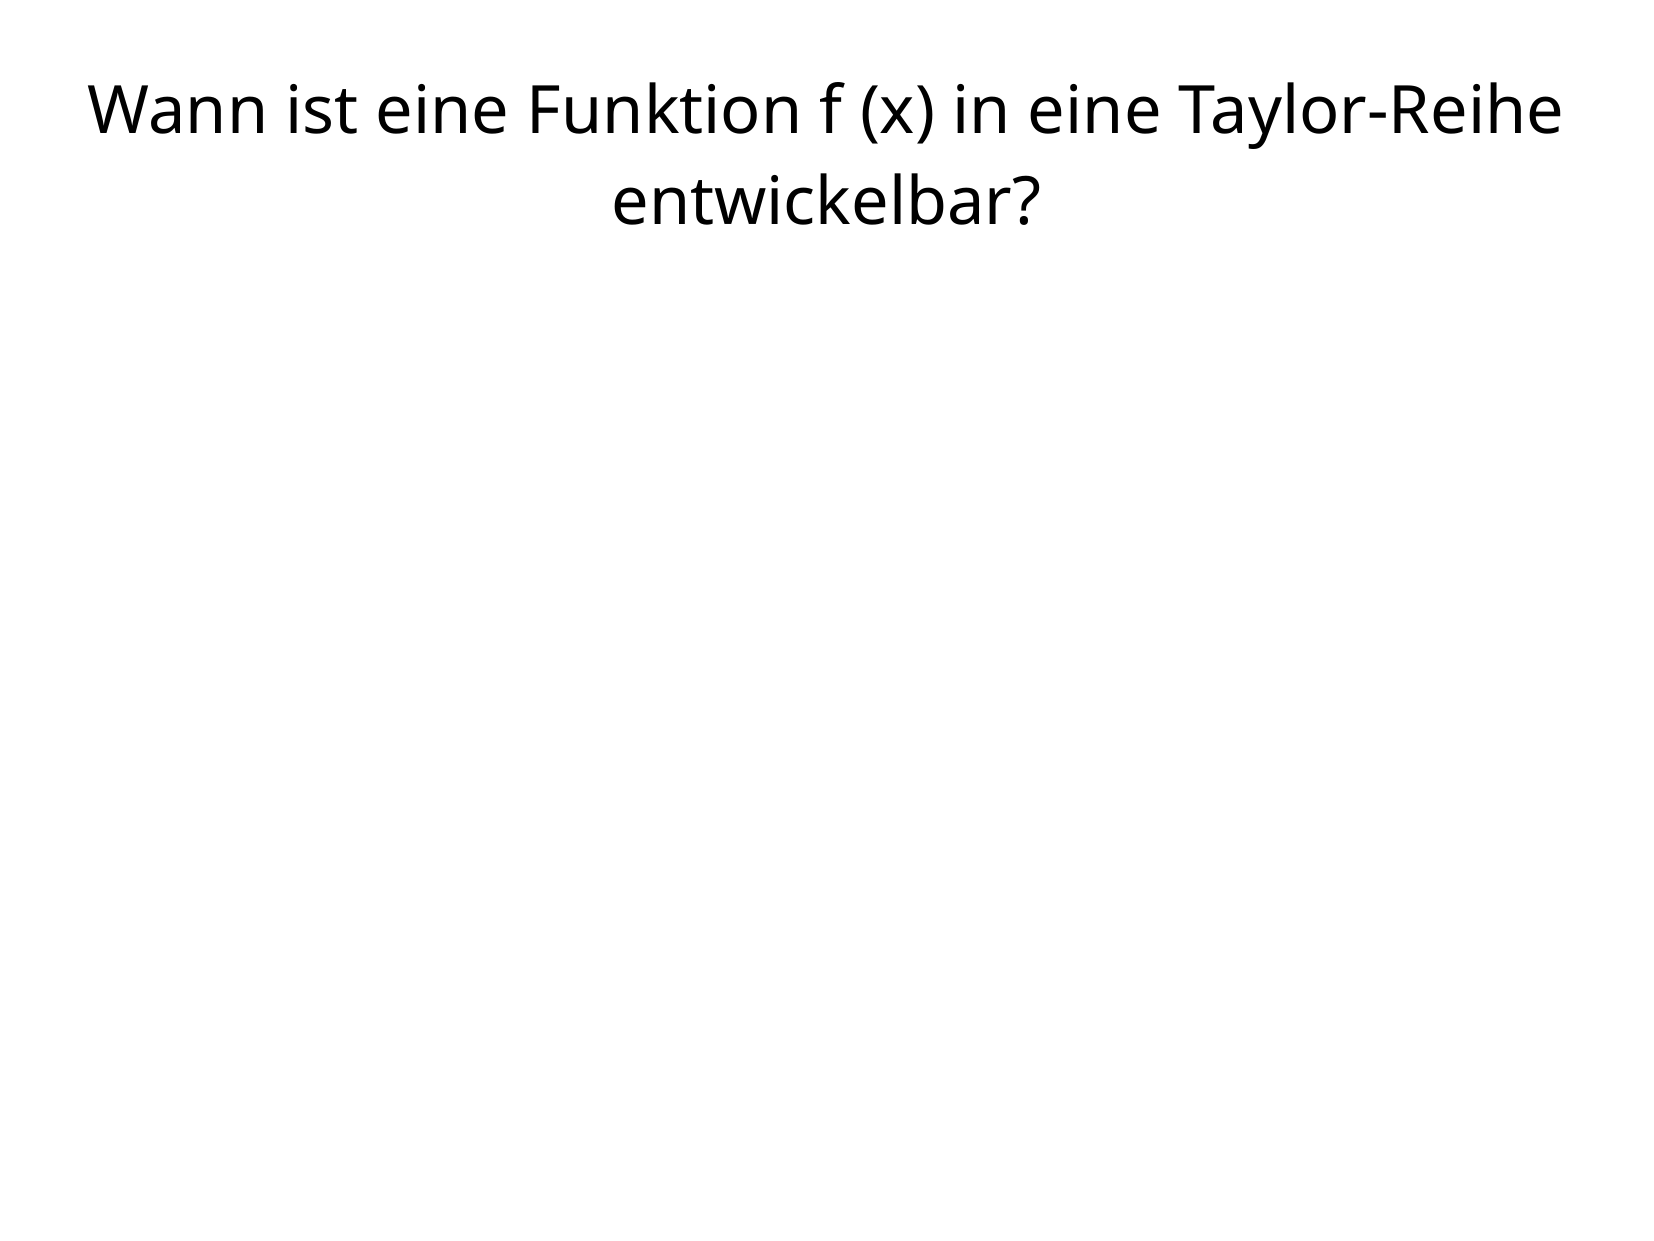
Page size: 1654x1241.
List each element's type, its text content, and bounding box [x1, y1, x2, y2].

title Wann ist eine Funktion f (x) in eine Taylor-Reihe entwickelbar? [82, 49, 1571, 257]
